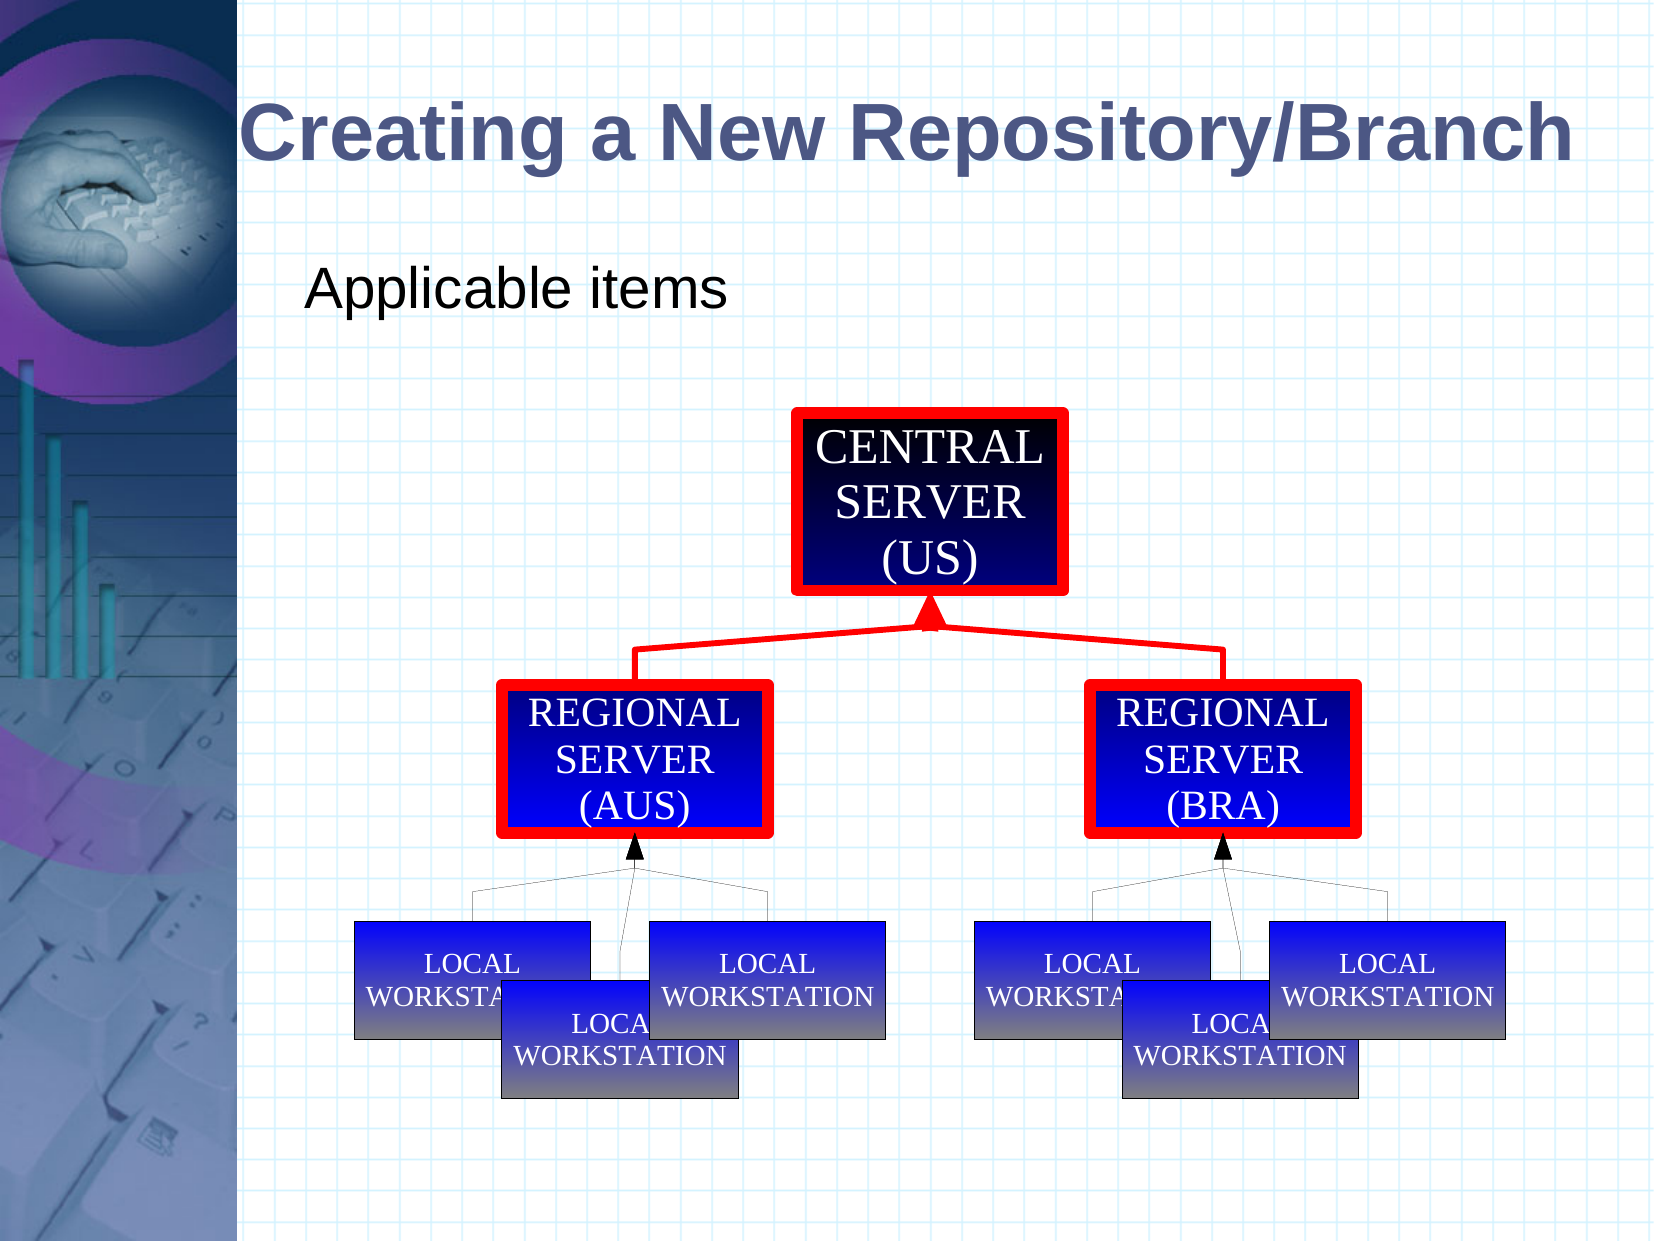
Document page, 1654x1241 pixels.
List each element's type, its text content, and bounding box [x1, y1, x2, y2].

text_box REGIONAL SERVER (BRA) [1090, 685, 1356, 833]
text_box LOCAL WORKSTATION [501, 980, 739, 1099]
list Applicable items [295, 256, 1534, 355]
text_box LOCAL WORKSTATION [974, 921, 1211, 1040]
text_box LOCAL WORKSTATION [649, 921, 886, 1040]
text_box REGIONAL SERVER (AUS) [501, 685, 768, 833]
picture [0, 0, 1654, 1241]
text_box CENTRAL SERVER (US) [797, 413, 1063, 591]
text_box LOCAL WORKSTATION [1269, 921, 1506, 1040]
title Creating a New Repository/Branch [239, 29, 1625, 237]
text_box LOCAL WORKSTATION [354, 921, 591, 1040]
text_box LOCAL WORKSTATION [1122, 980, 1359, 1099]
